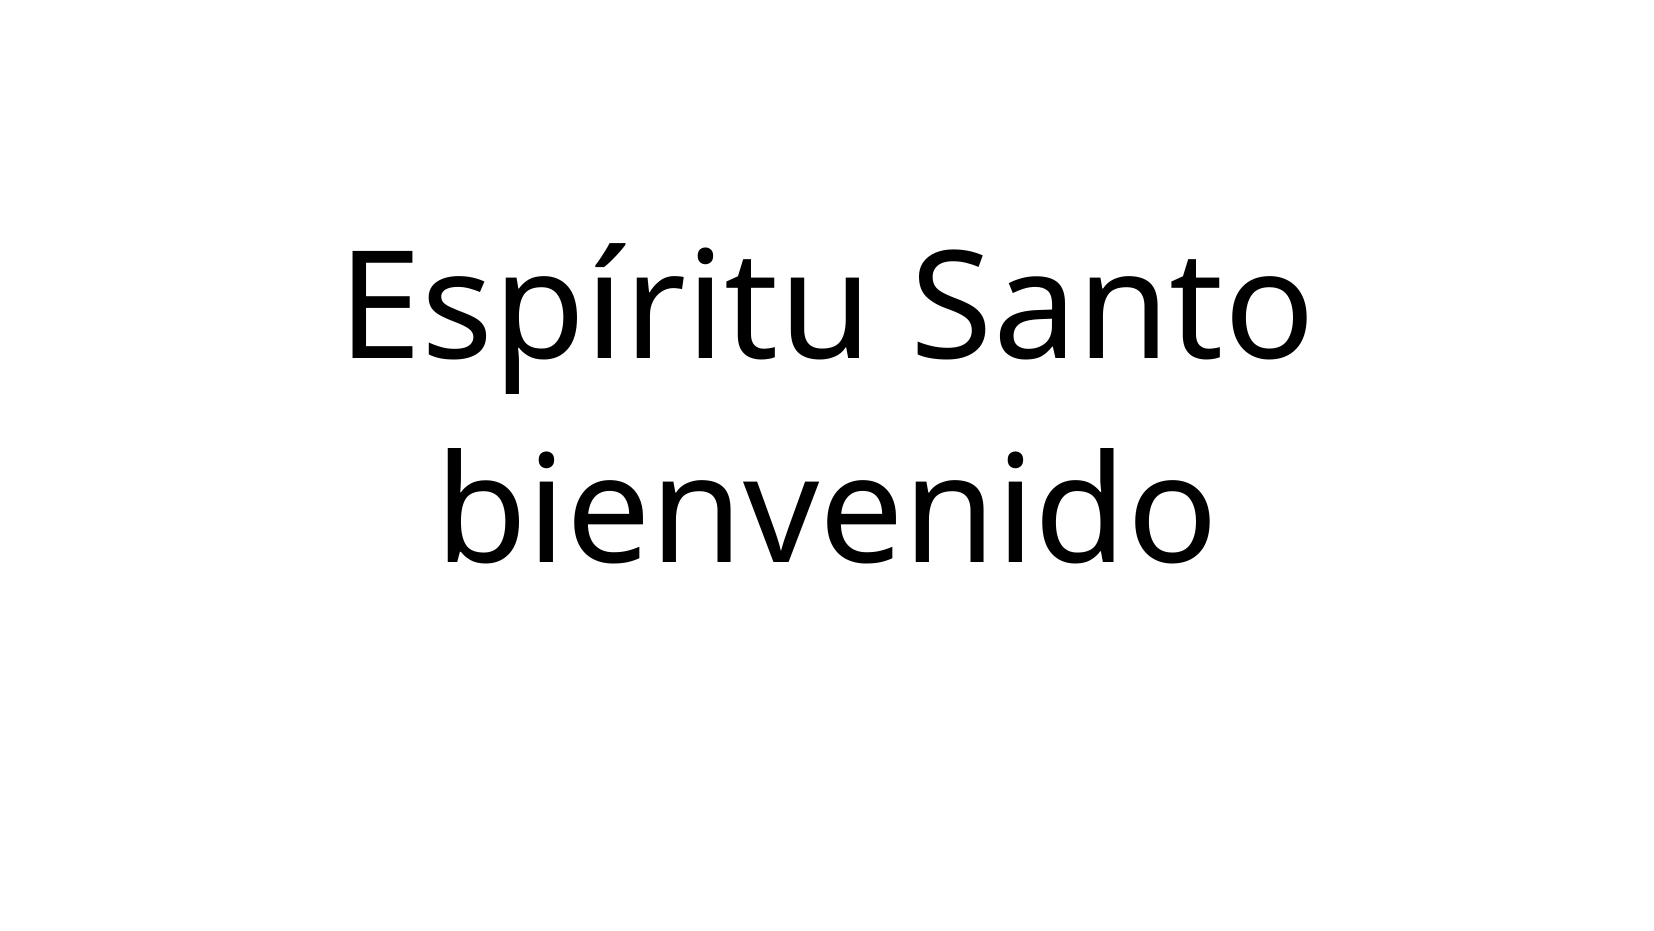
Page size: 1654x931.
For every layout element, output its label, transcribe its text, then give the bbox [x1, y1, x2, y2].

title Espíritu Santo bienvenido [0, 190, 1654, 614]
